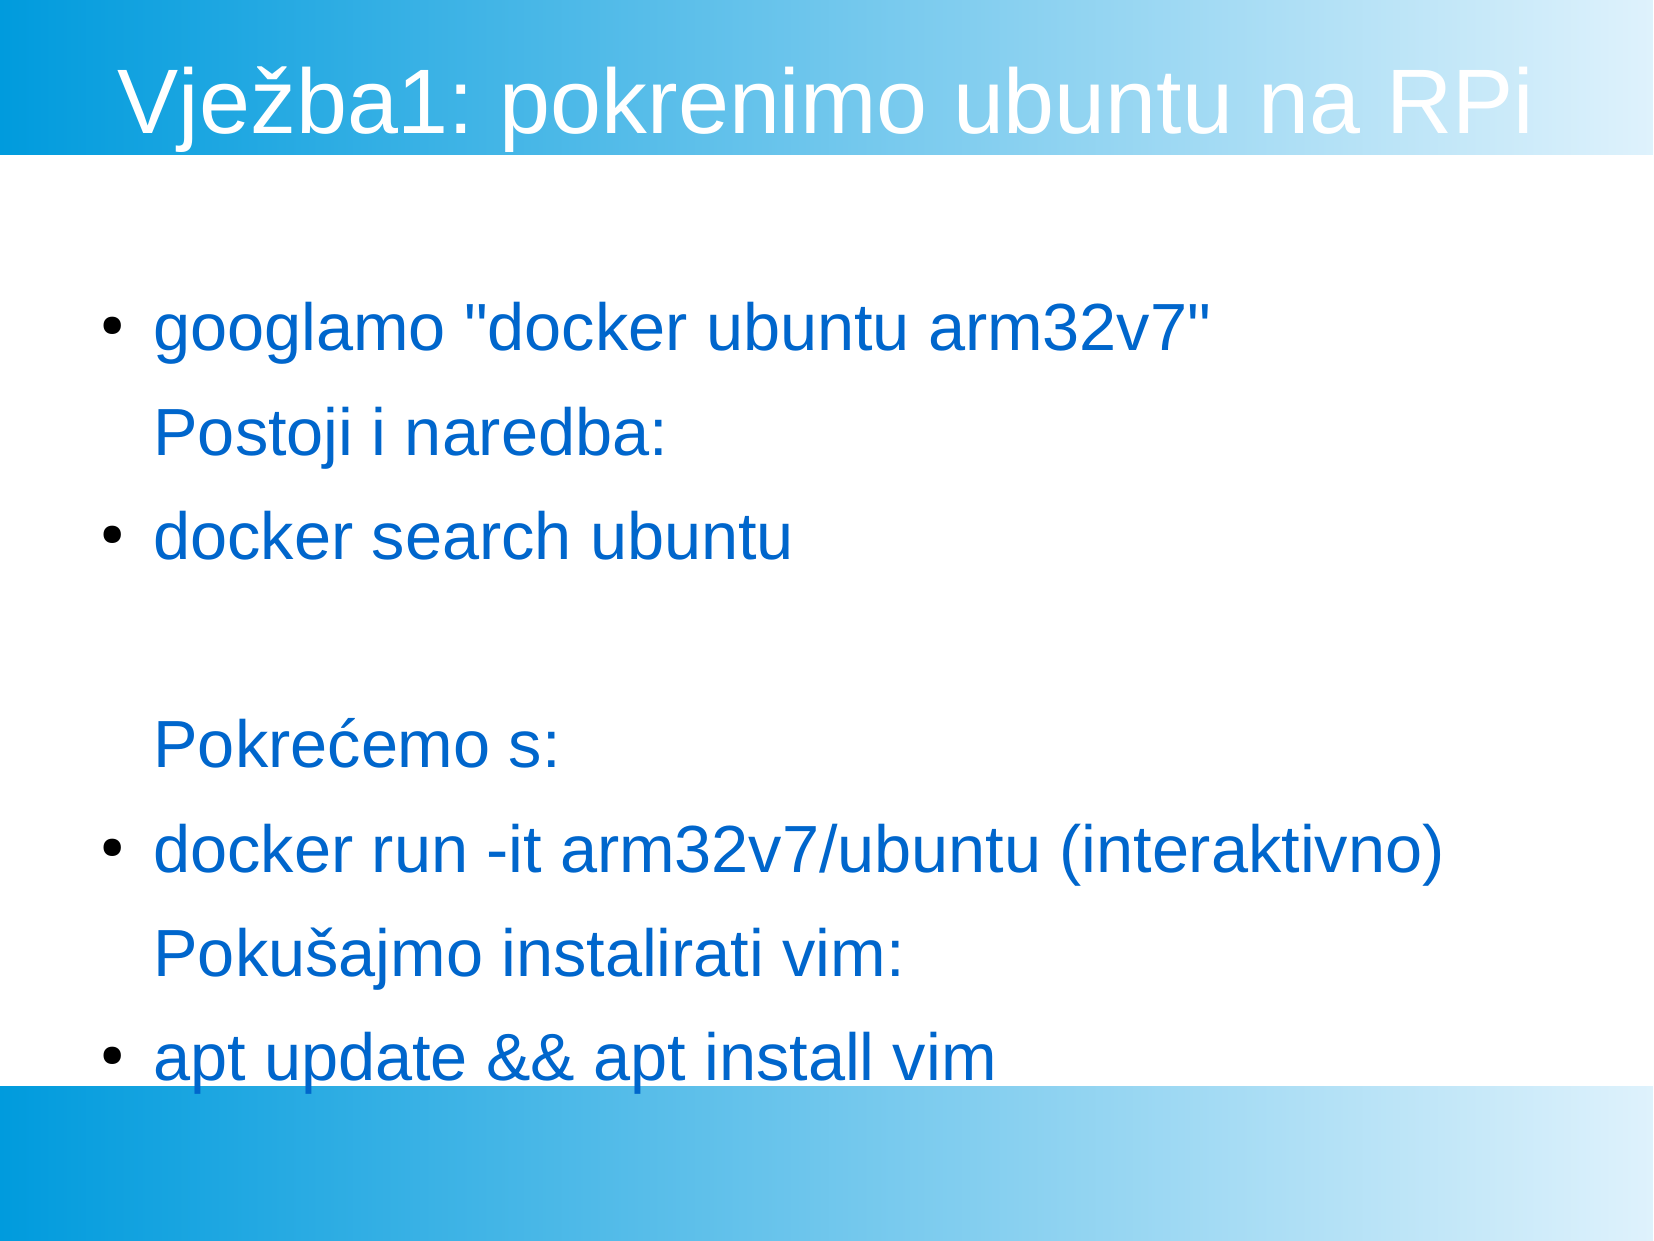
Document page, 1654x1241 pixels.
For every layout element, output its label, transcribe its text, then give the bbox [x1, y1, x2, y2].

list googlamo "docker ubuntu arm32v7" Postoji i naredba: docker search ubuntu Pokrećemo s: docker run -it arm32v7/ubuntu (interaktivno) Pokušajmo instalirati vim: apt update && apt install vim [82, 290, 1571, 1010]
title Vježba1: pokrenimo ubuntu na RPi [82, 49, 1571, 155]
